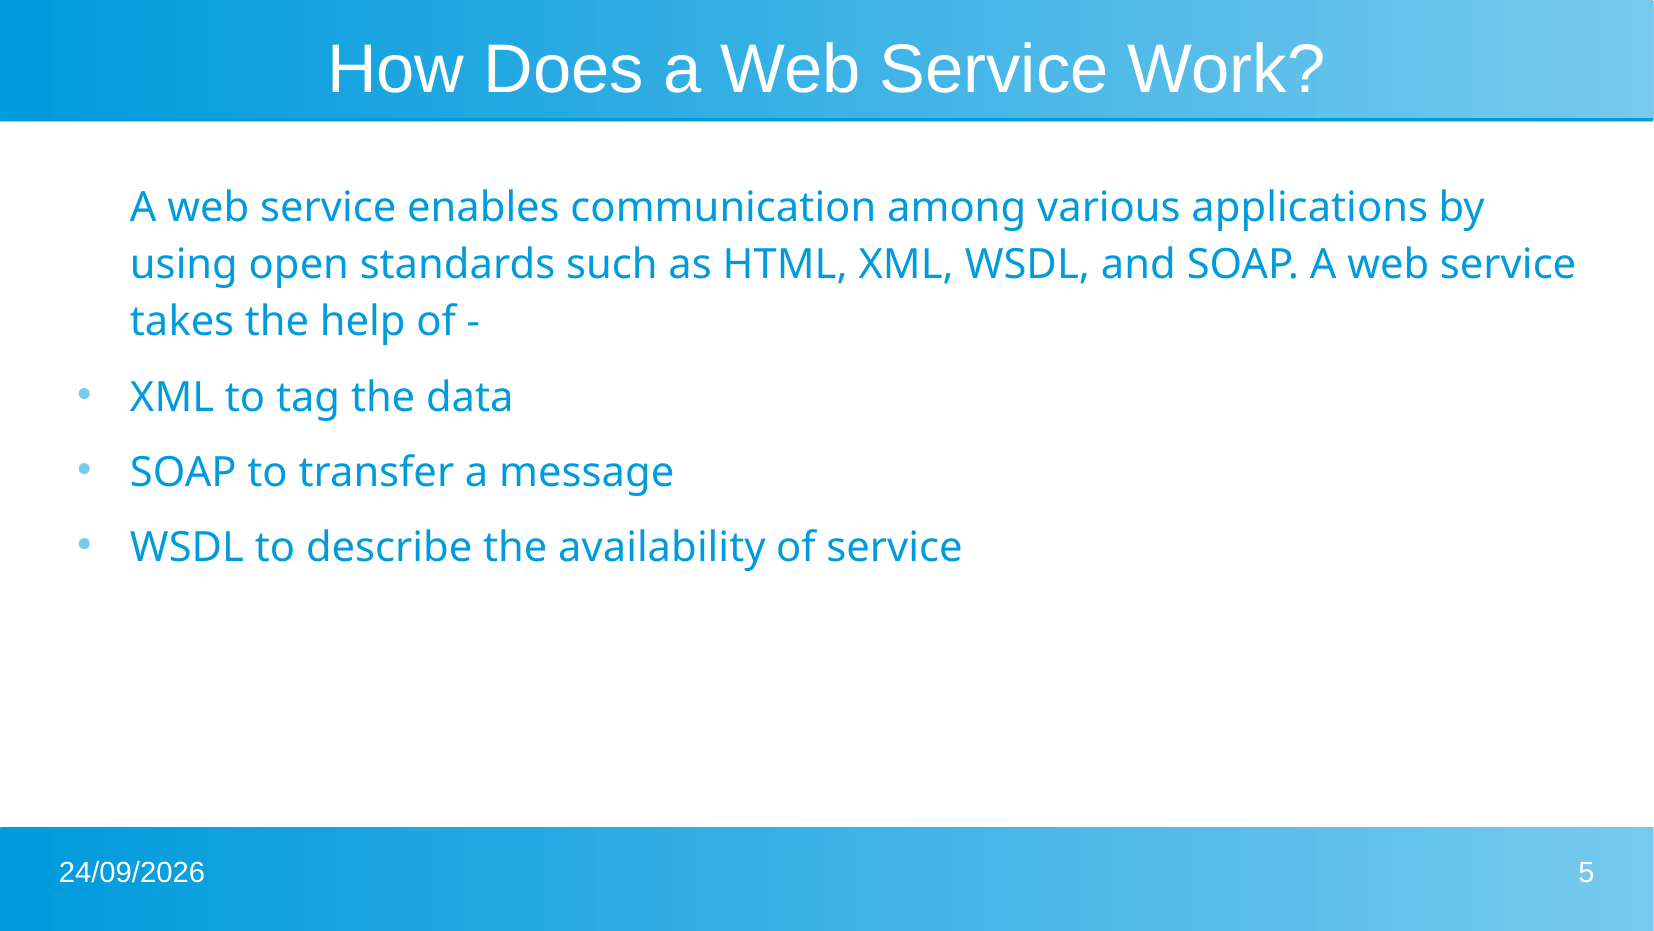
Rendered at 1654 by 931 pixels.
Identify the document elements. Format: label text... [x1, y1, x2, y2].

list A web service enables communication among various applications by using open standards such as HTML, XML, WSDL, and SOAP. A web service takes the help of - XML to tag the data SOAP to transfer a message WSDL to describe the availability of service [59, 177, 1595, 768]
title How Does a Web Service Work? [59, 29, 1595, 108]
